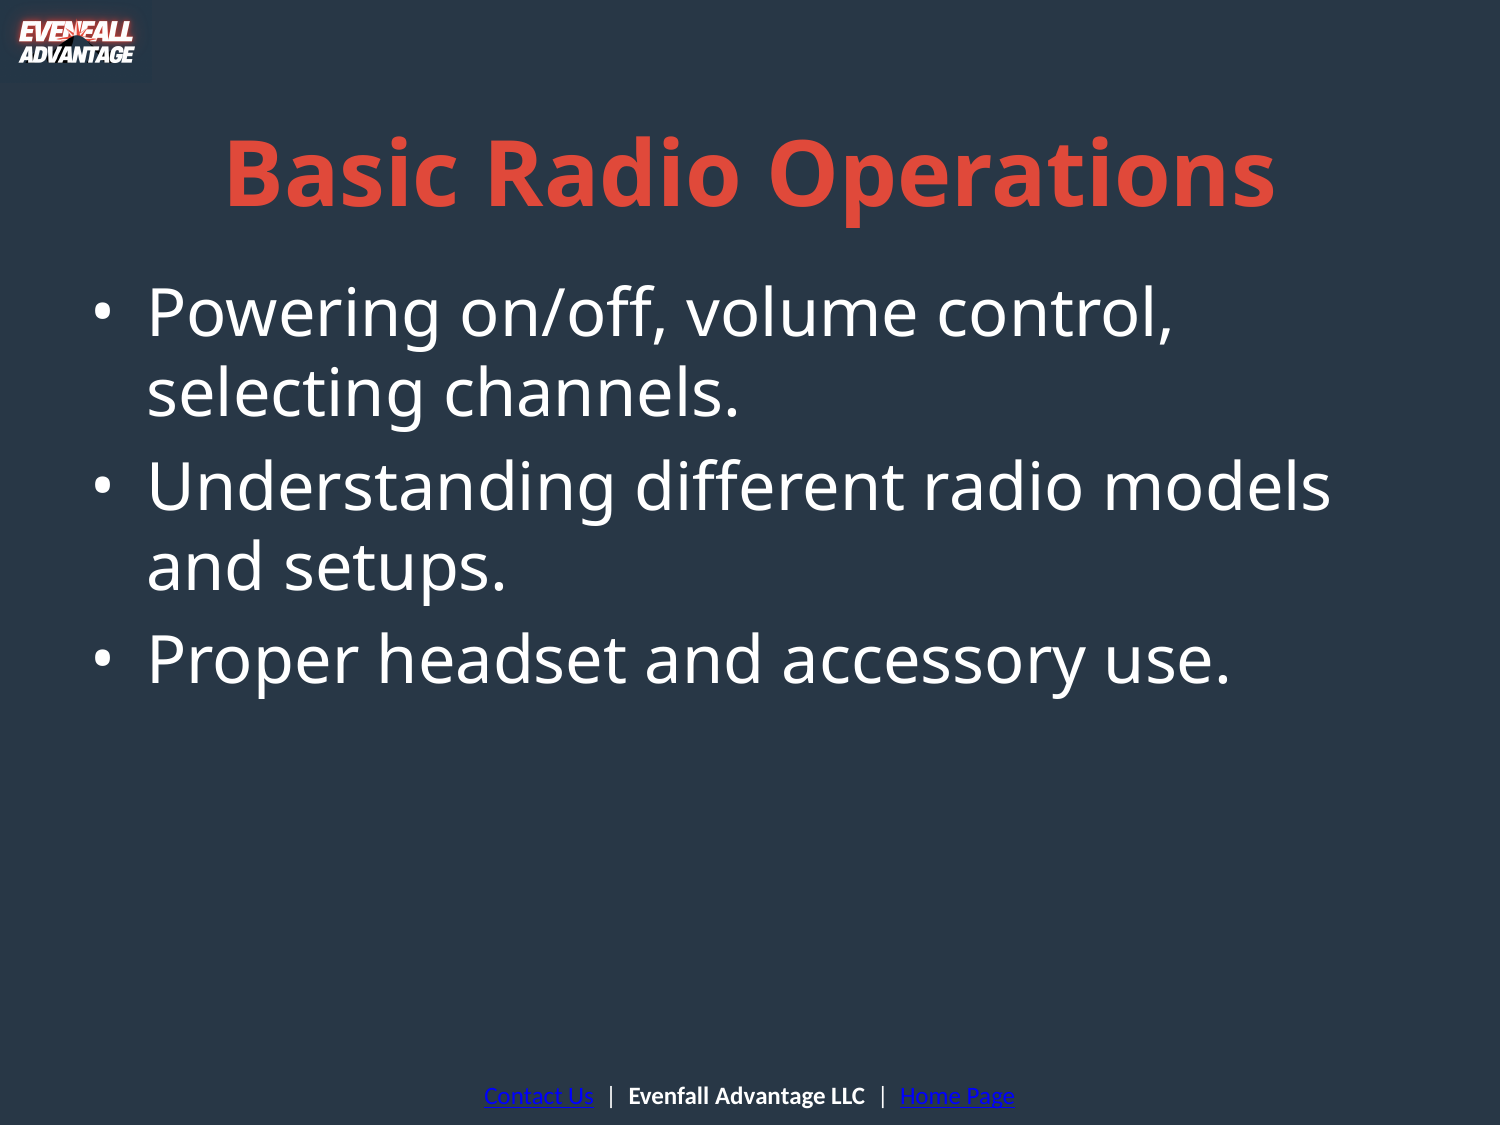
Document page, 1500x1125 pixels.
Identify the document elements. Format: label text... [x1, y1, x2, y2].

picture [0, 0, 152, 83]
list Powering on/off, volume control, selecting channels. Understanding different radio models and setups. Proper headset and accessory use. [75, 262, 1425, 741]
title Basic Radio Operations [75, 76, 1425, 262]
